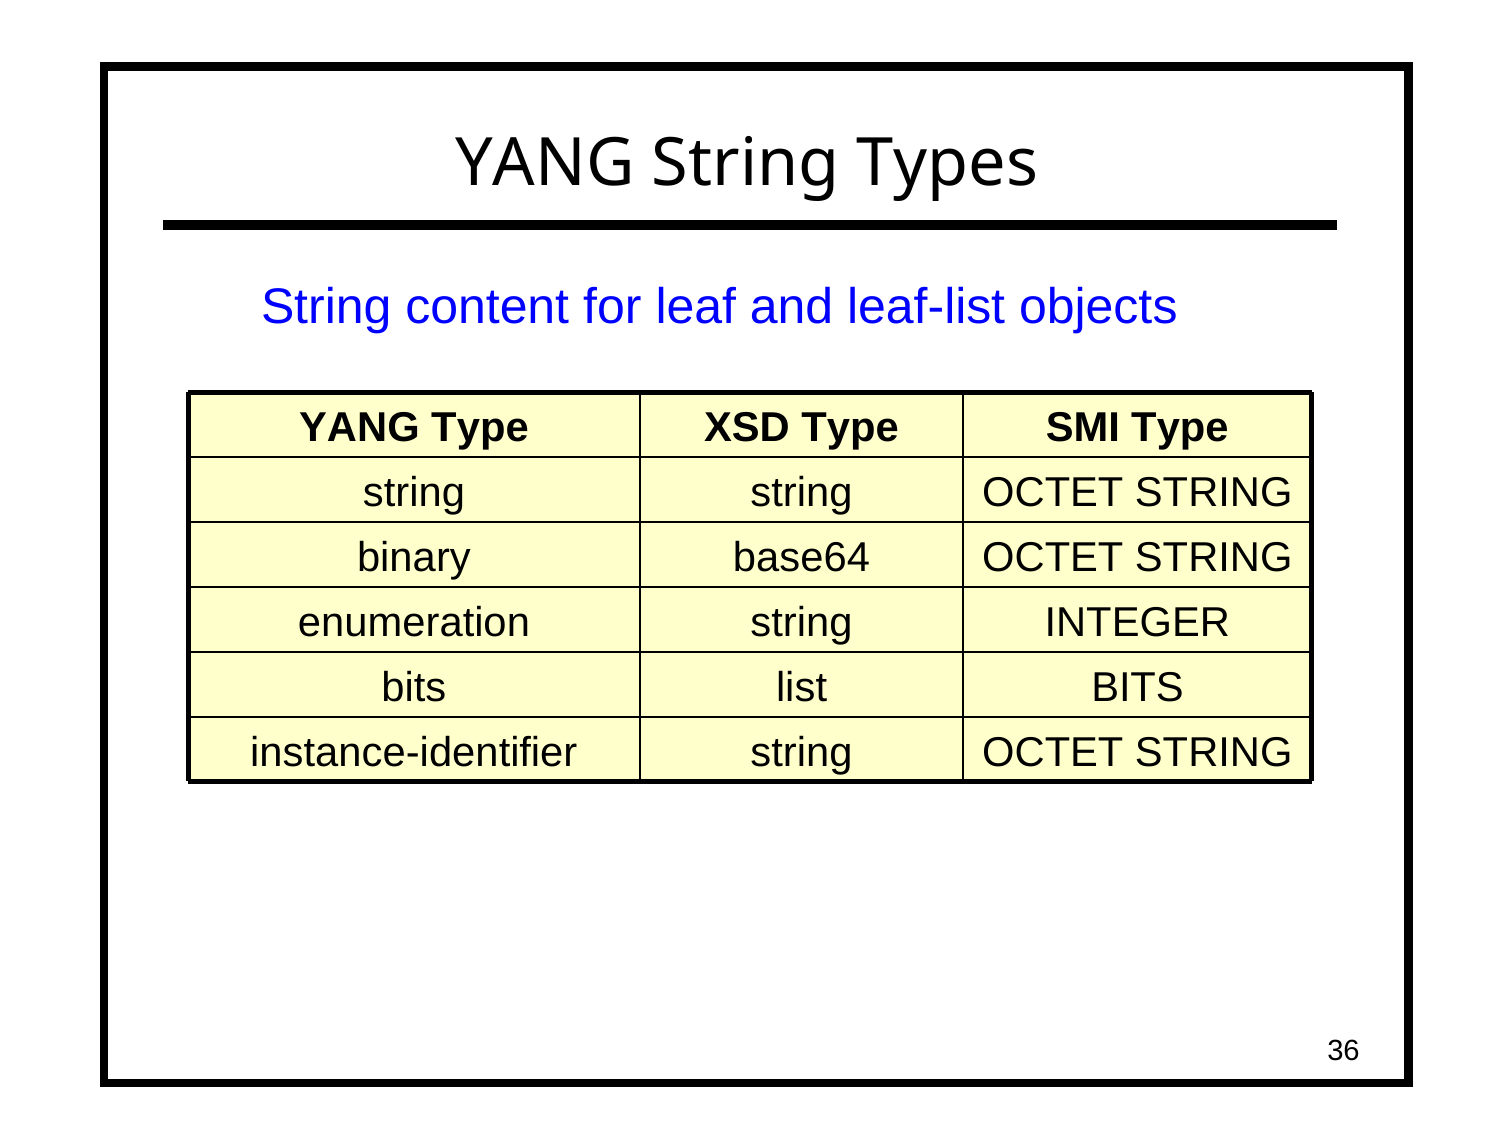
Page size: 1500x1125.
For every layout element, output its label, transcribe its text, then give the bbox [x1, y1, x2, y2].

text_box String content for leaf and leaf-list objects [246, 266, 1202, 342]
text_box enumeration [191, 588, 639, 651]
text_box OCTET STRING [964, 718, 1309, 779]
text_box YANG Type [191, 395, 639, 456]
text_box instance-identifier [191, 718, 639, 779]
text_box OCTET STRING [964, 458, 1309, 521]
text_box SMI Type [964, 395, 1309, 456]
text_box string [641, 718, 962, 779]
text_box XSD Type [641, 395, 962, 456]
text_box list [641, 653, 962, 716]
text_box bits [191, 653, 639, 716]
text_box string [641, 588, 962, 651]
text_box base64 [641, 523, 962, 586]
text_box OCTET STRING [964, 523, 1309, 586]
text_box binary [191, 523, 639, 586]
text_box string [641, 458, 962, 521]
title YANG String Types [162, 74, 1332, 213]
text_box BITS [964, 653, 1309, 716]
text_box INTEGER [964, 588, 1309, 651]
text_box string [191, 458, 639, 521]
